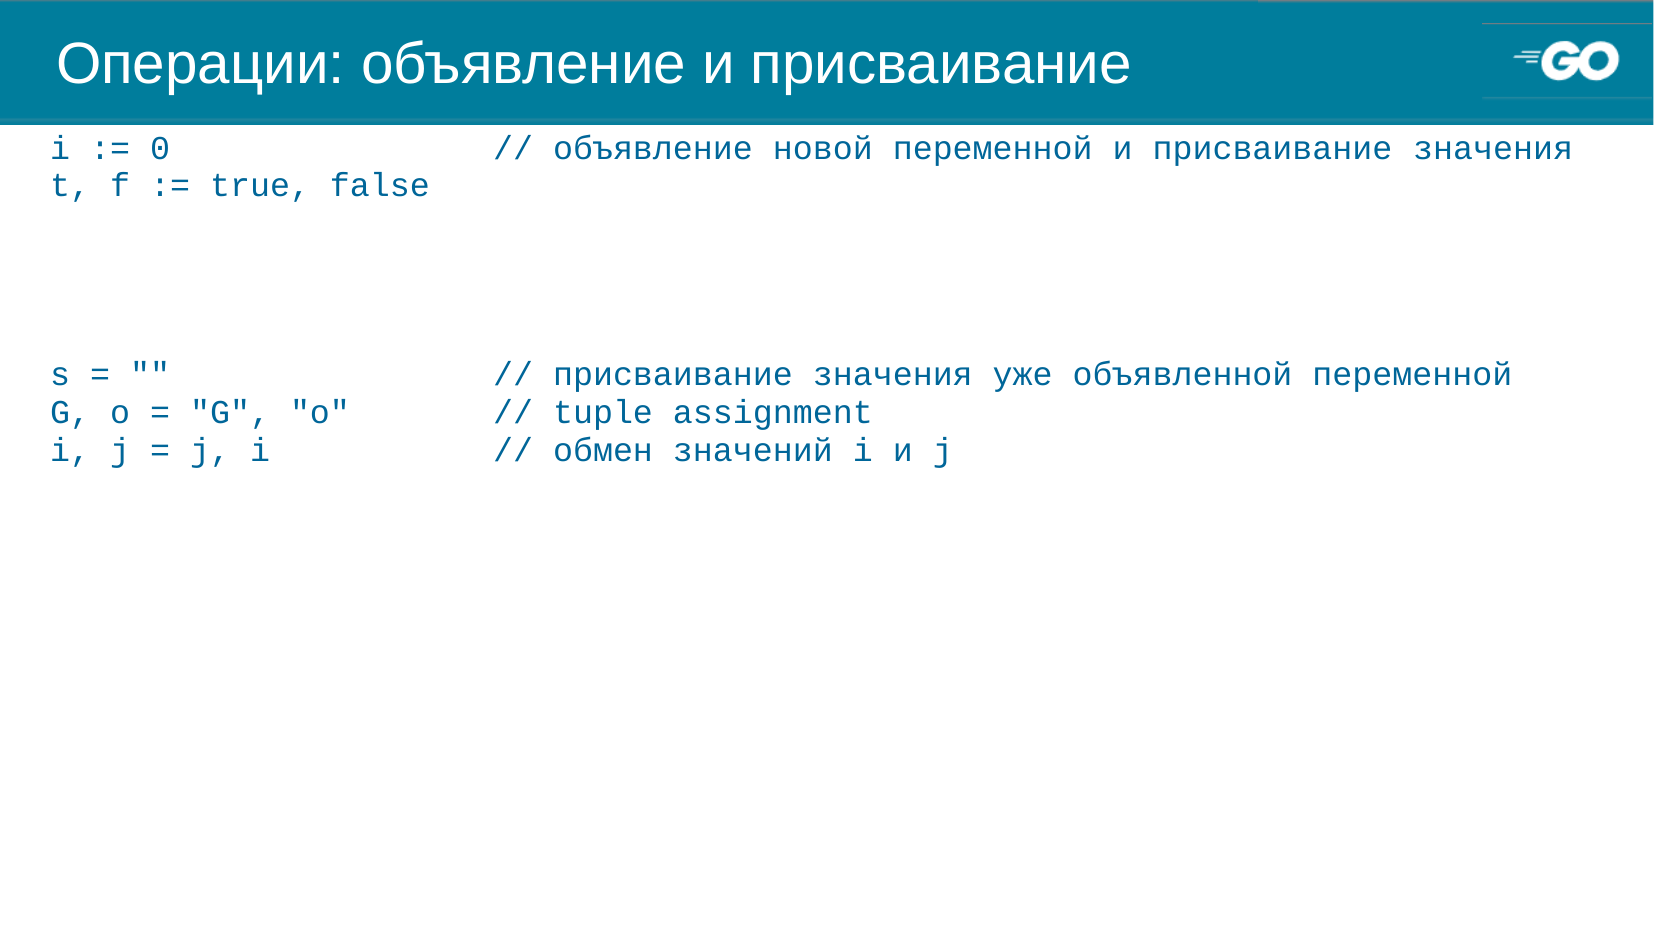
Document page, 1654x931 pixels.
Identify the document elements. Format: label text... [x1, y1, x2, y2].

text_box Операции: объявление и присваивание [41, 23, 1495, 104]
text_box i := 0 // объявление новой переменной и присваивание значения t, f := true, false s = "" // присваивание значения уже объявленной переменной G, o = "G", "o" // tuple assignment i, j = j, i // обмен значений i и j [35, 124, 1619, 898]
picture [1542, 41, 1619, 81]
